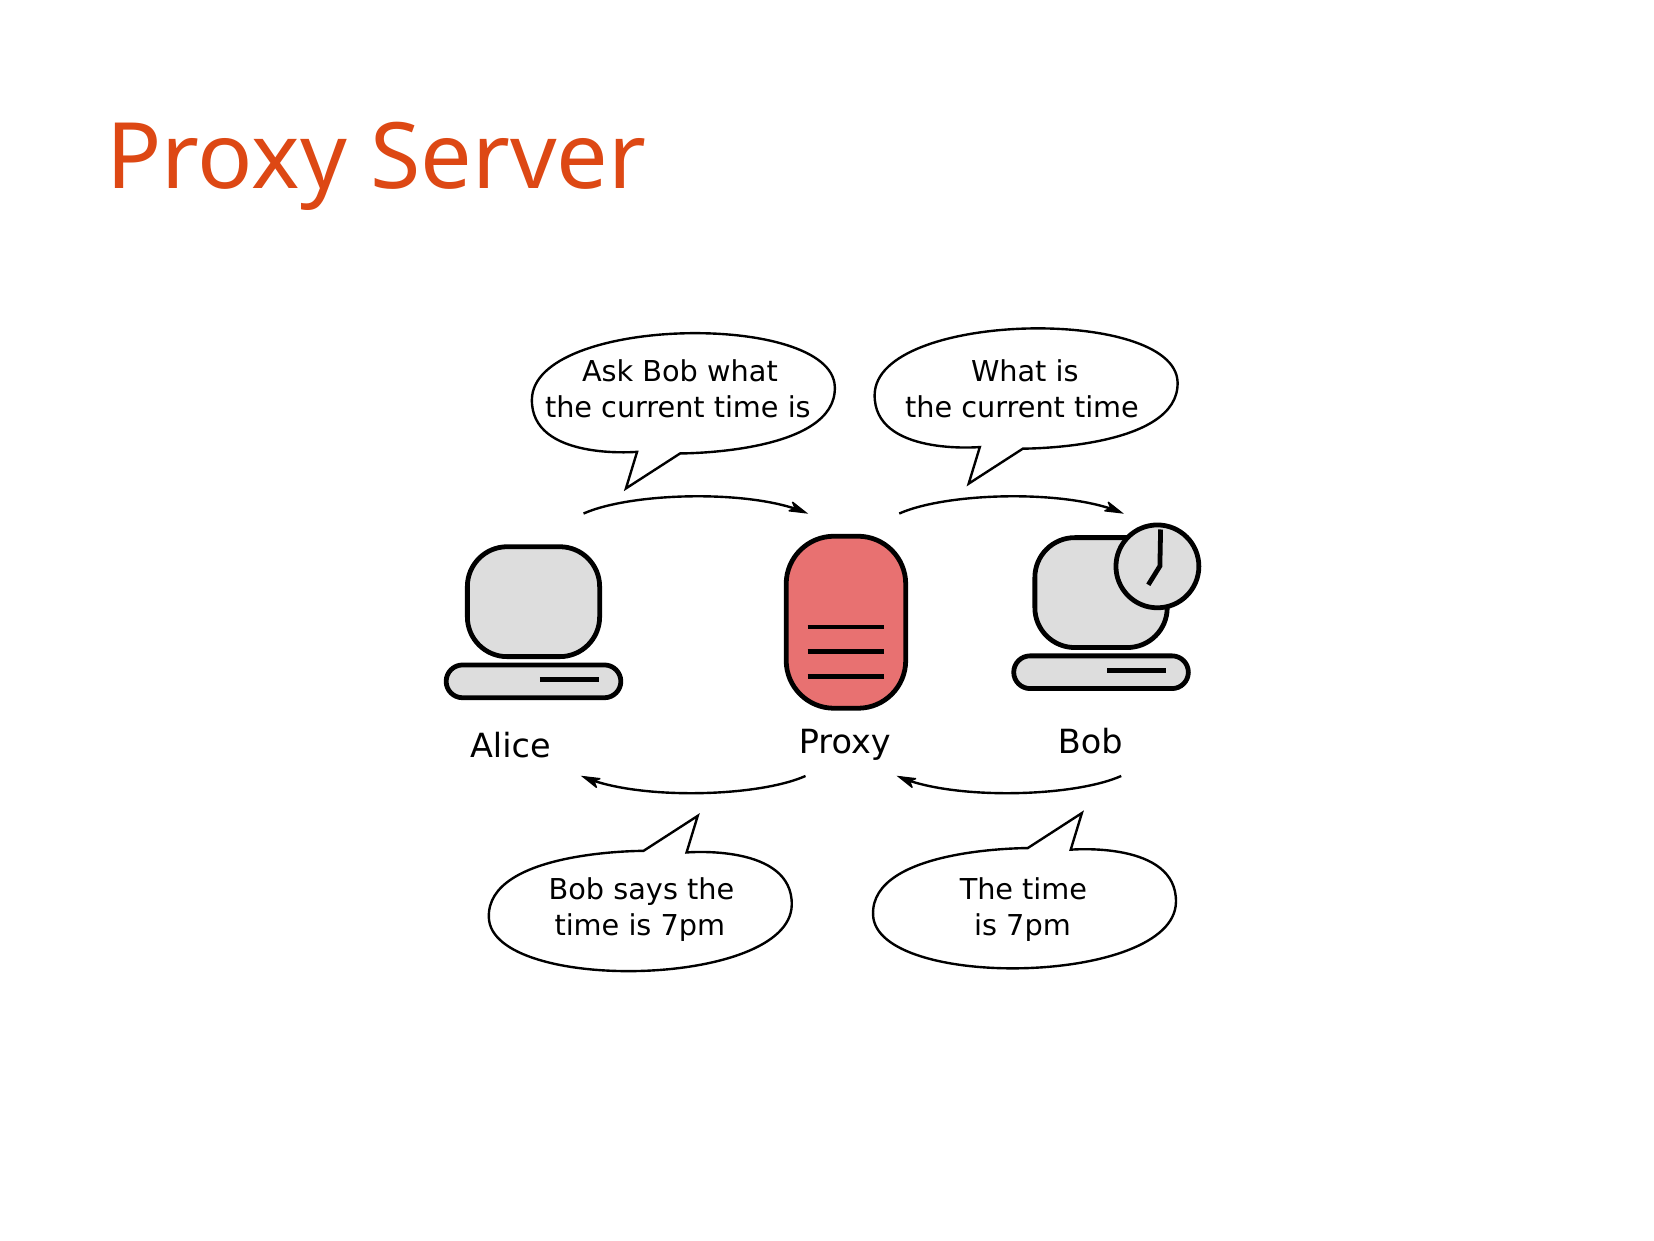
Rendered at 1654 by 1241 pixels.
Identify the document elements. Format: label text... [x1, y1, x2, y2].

title Proxy Server [82, 49, 1571, 257]
picture [347, 290, 1307, 1010]
